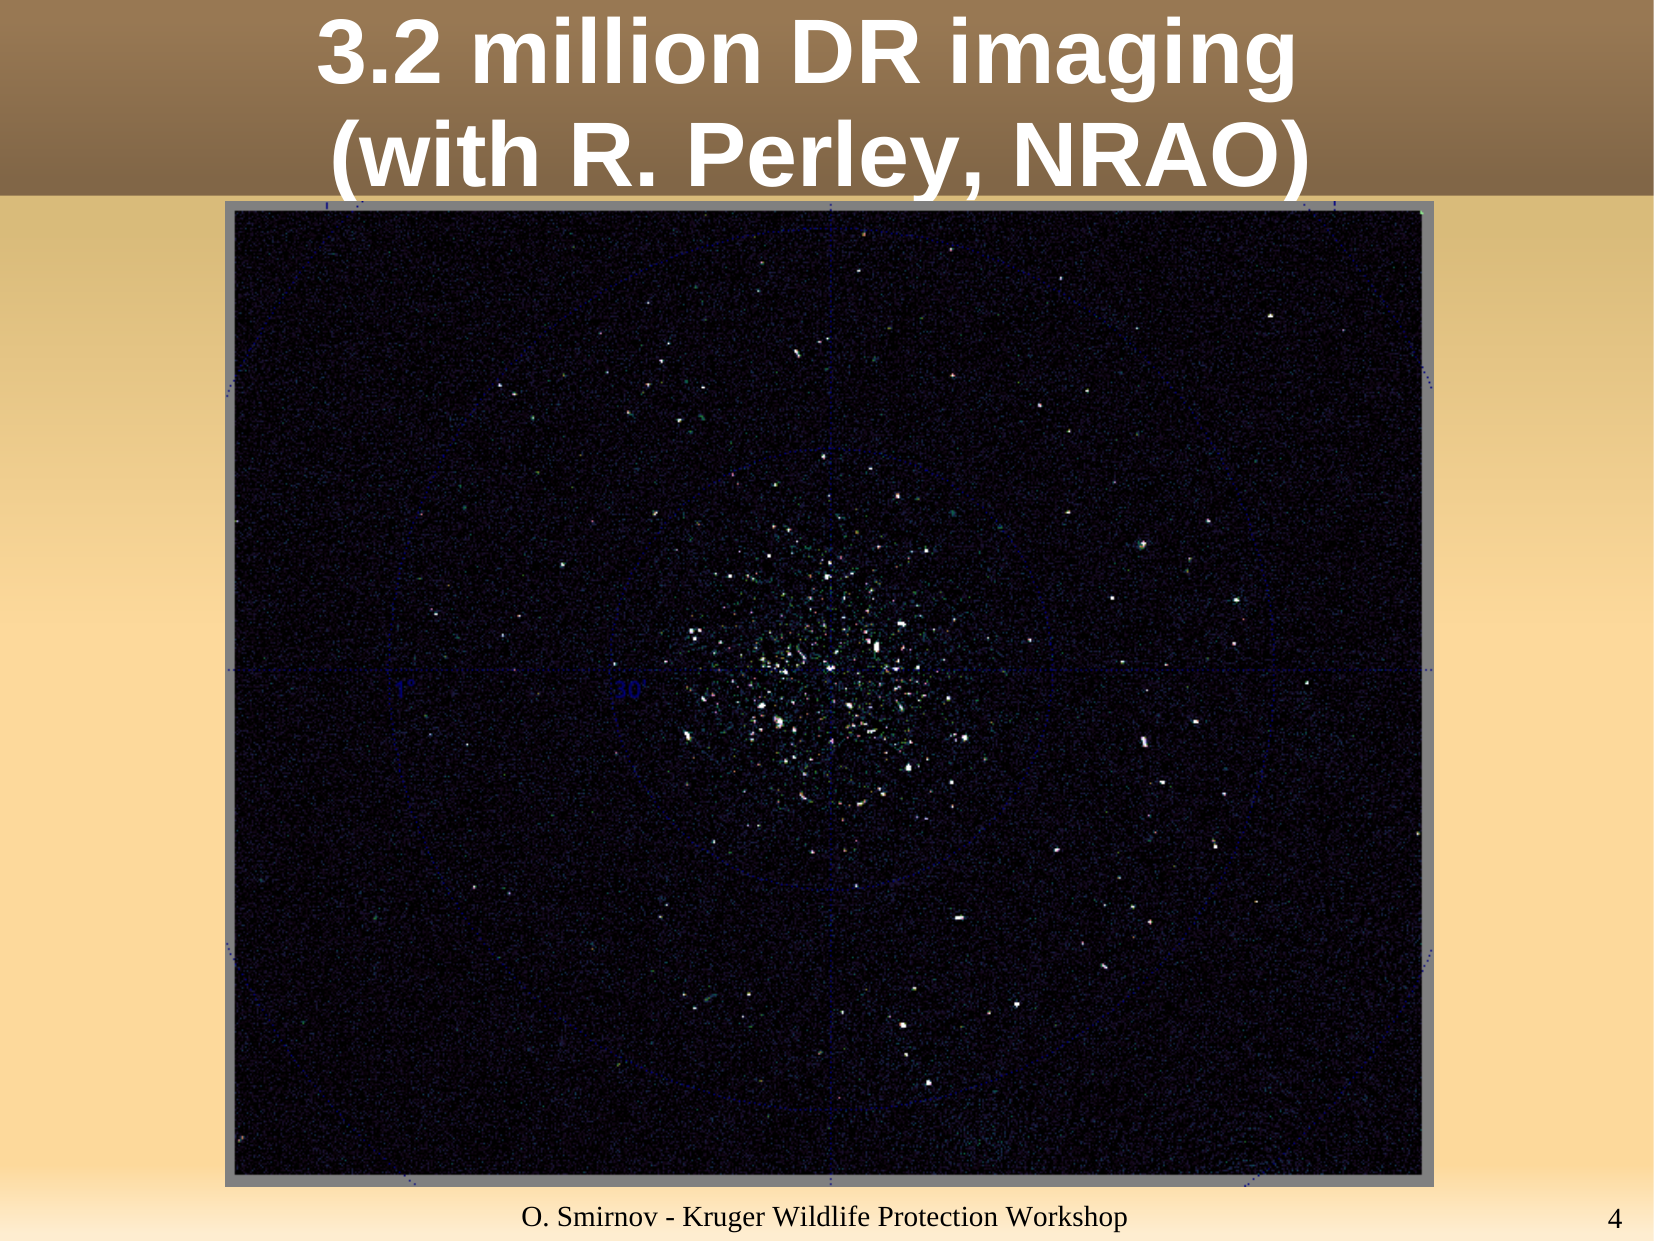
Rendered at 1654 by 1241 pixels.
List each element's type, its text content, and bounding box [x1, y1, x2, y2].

picture [0, 0, 1654, 1241]
title 3.2 million DR imaging (with R. Perley, NRAO) [76, 0, 1565, 208]
